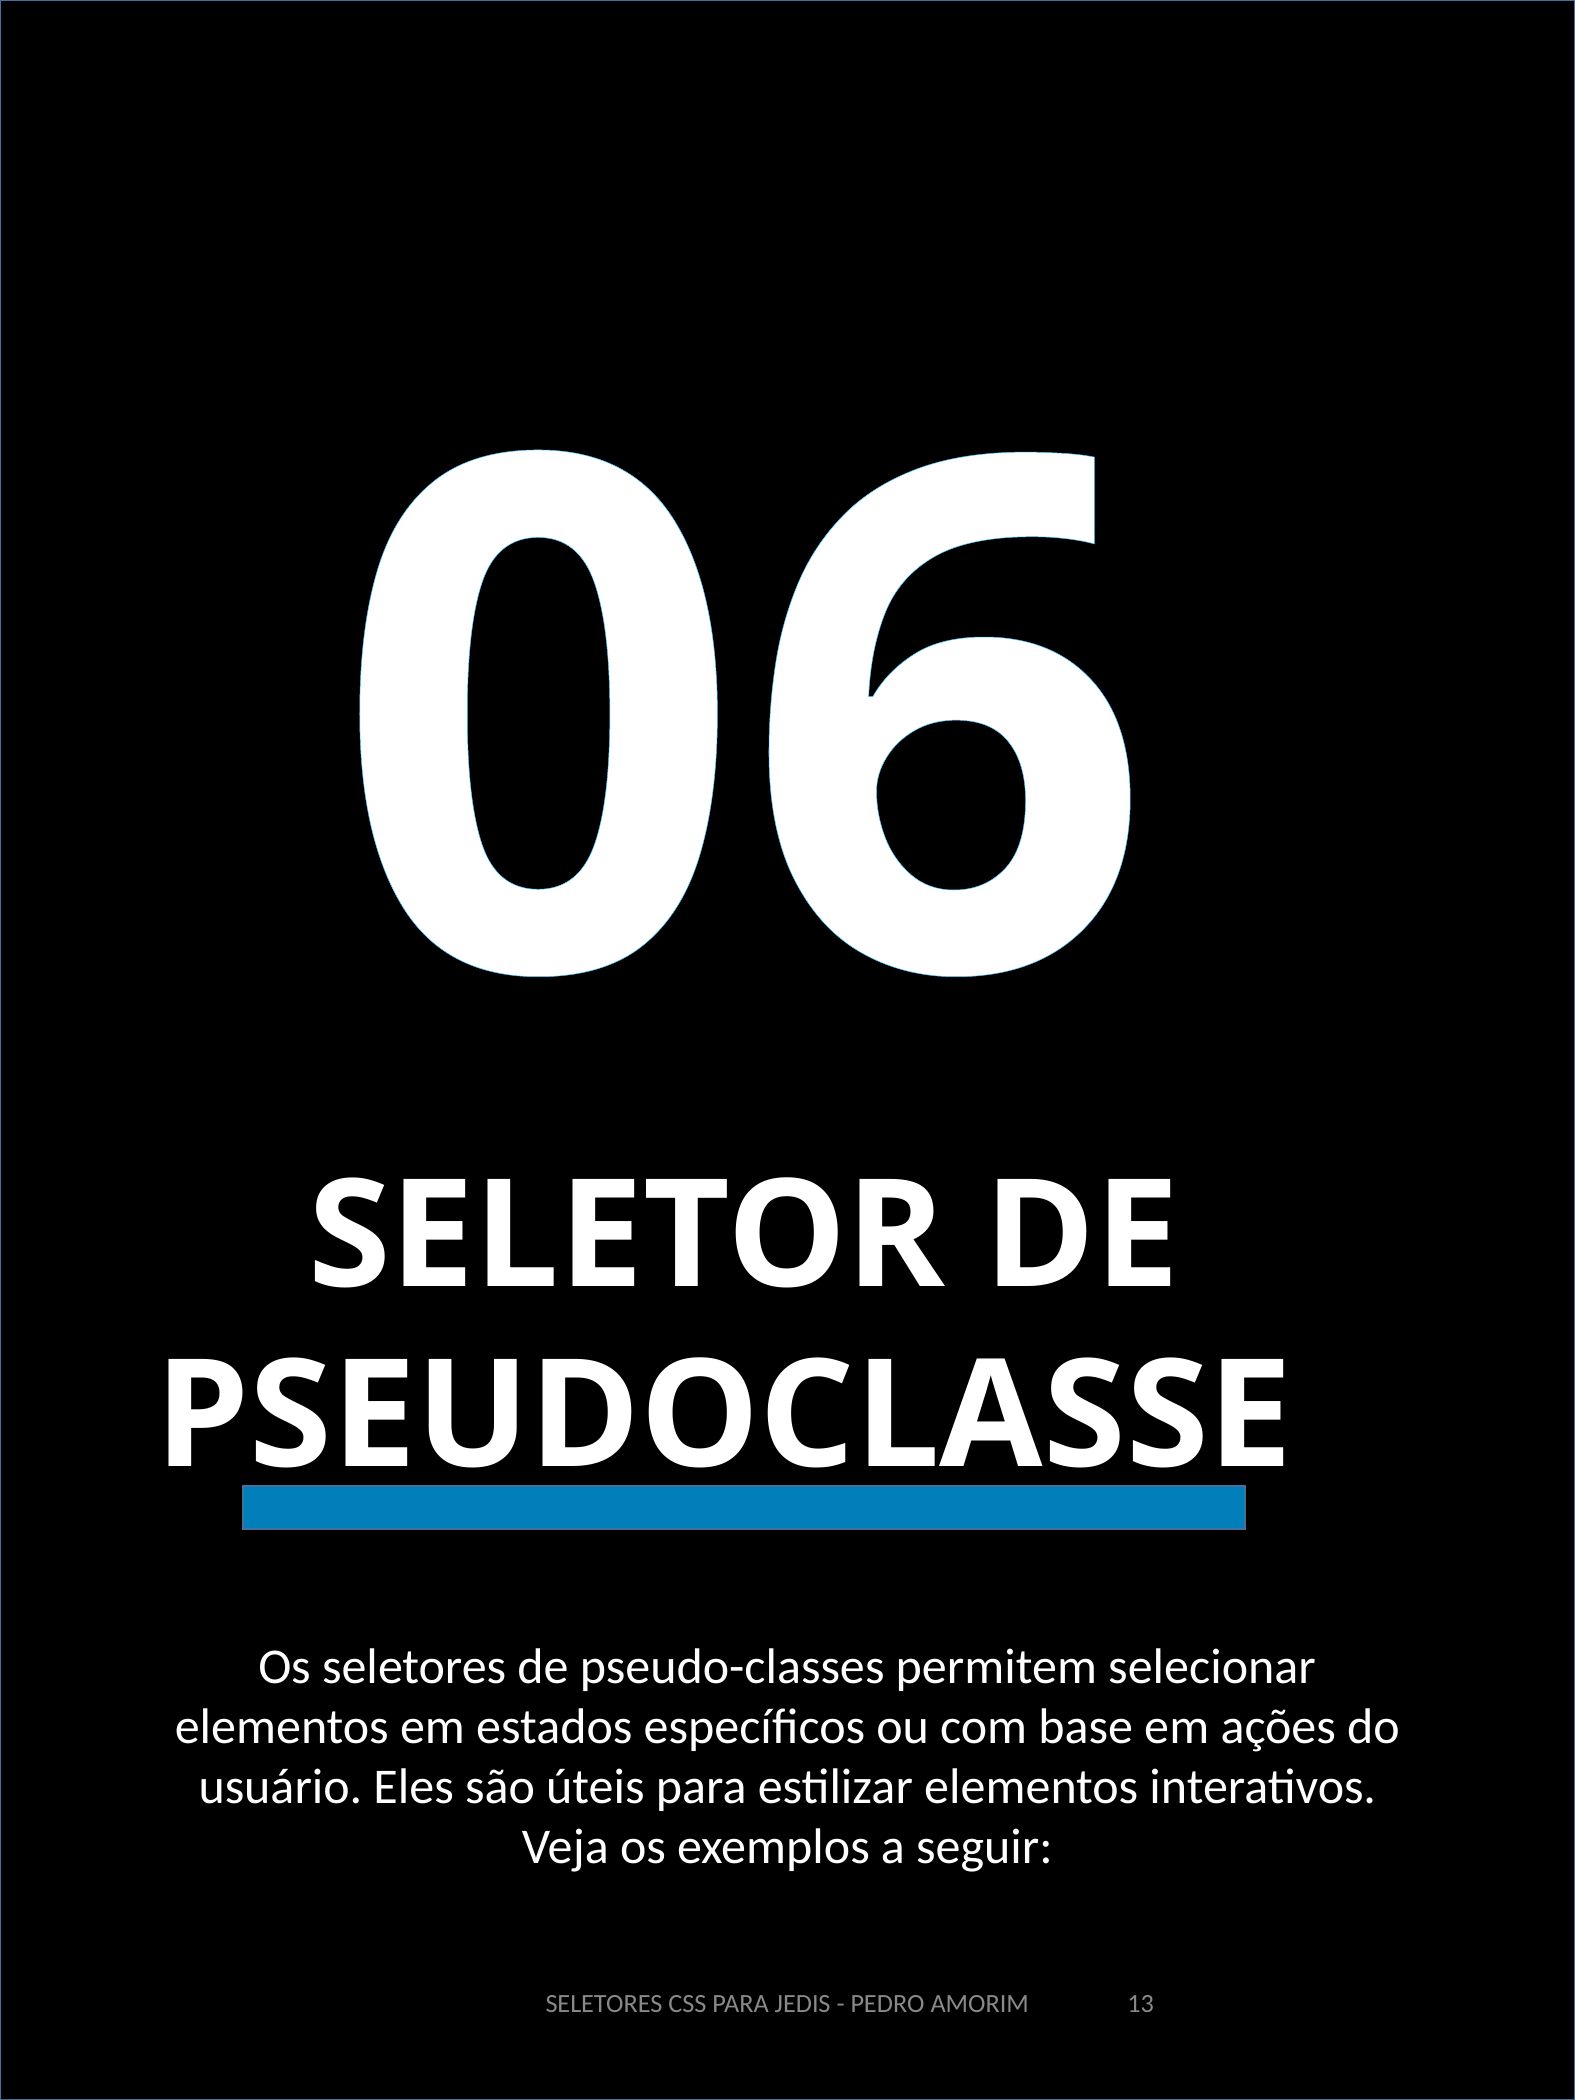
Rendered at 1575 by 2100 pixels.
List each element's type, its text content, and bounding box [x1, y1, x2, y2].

text_box [0, 0, 1575, 2100]
text_box SELETORES CSS PARA JEDIS - PEDRO AMORIM [521, 1946, 1054, 2059]
text_box Os seletores de pseudo-classes permitem selecionar elementos em estados específicos ou com base em ações do usuário. Eles são úteis para estilizar elementos interativos. Veja os exemplos a seguir: [146, 1626, 1429, 1884]
text_box 13 [1112, 1946, 1467, 2059]
text_box SELETOR DE PSEUDOCLASSE [0, 1129, 1538, 1504]
text_box 06 [42, 245, 1445, 1129]
